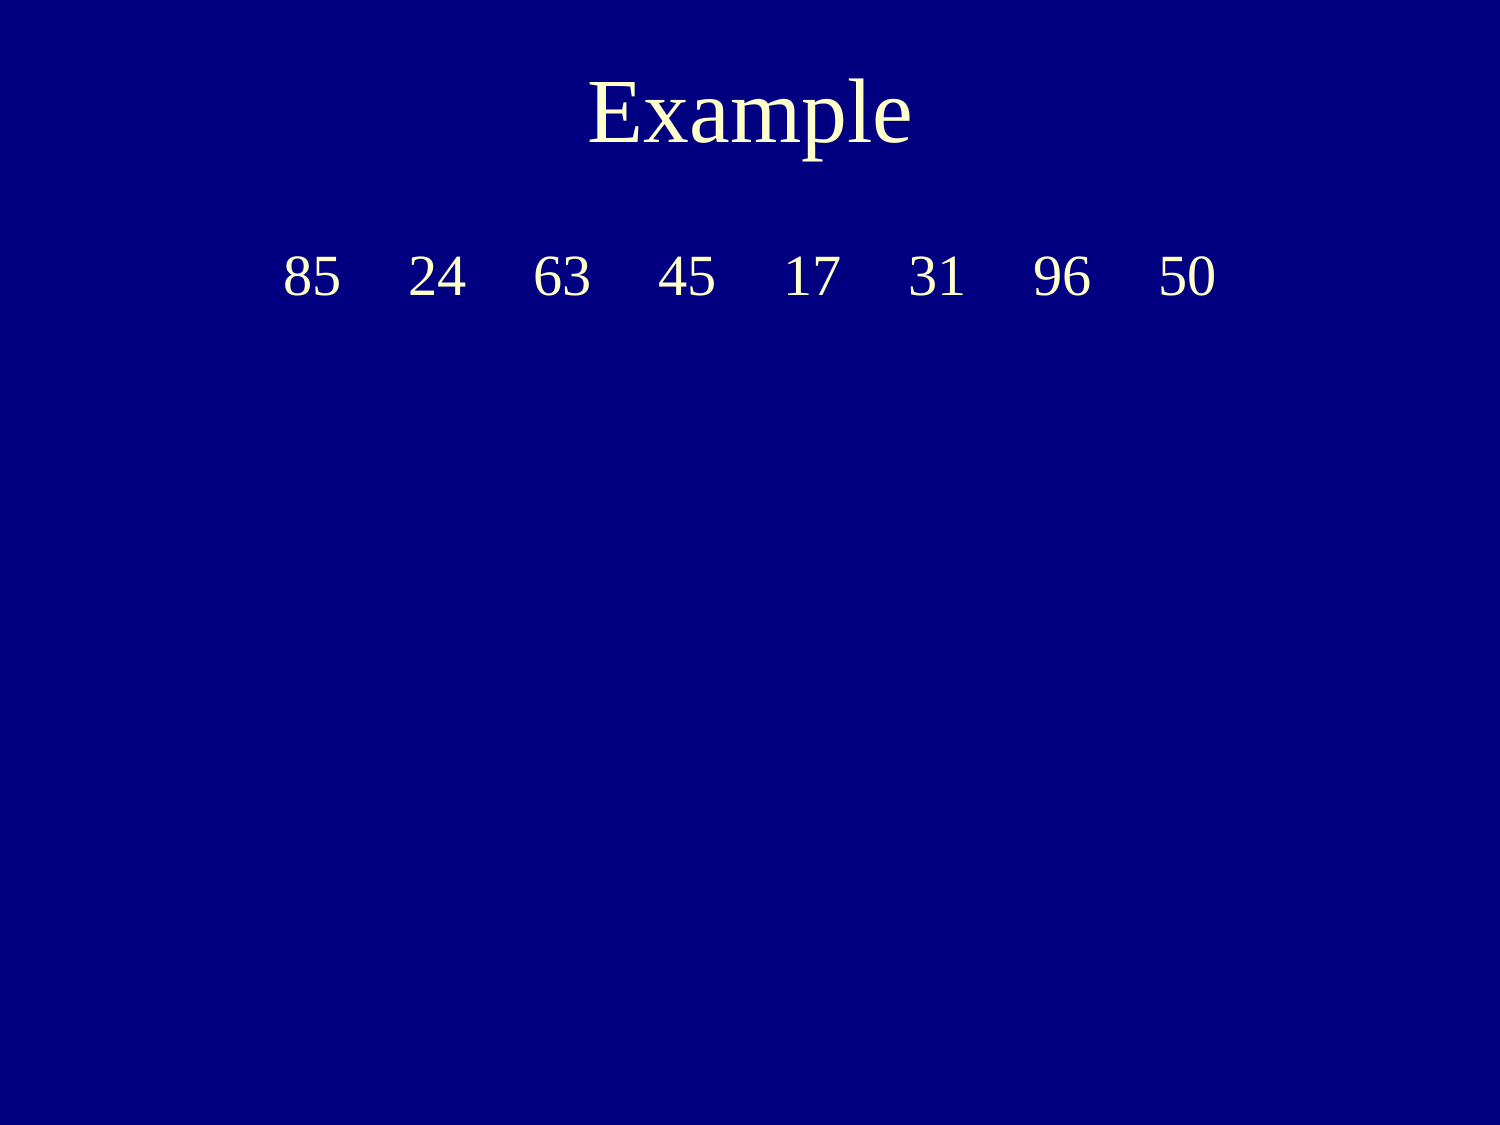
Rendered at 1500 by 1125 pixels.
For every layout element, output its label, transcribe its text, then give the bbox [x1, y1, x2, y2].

table_header 24 [375, 229, 500, 325]
table_header 45 [625, 229, 750, 325]
table_header 63 [500, 229, 625, 325]
title Example [22, 43, 1480, 169]
table_header 31 [875, 229, 1000, 325]
table_header 96 [1000, 229, 1125, 325]
table_header 85 [250, 229, 375, 325]
table_header 17 [750, 229, 875, 325]
table_header 50 [1125, 229, 1250, 325]
